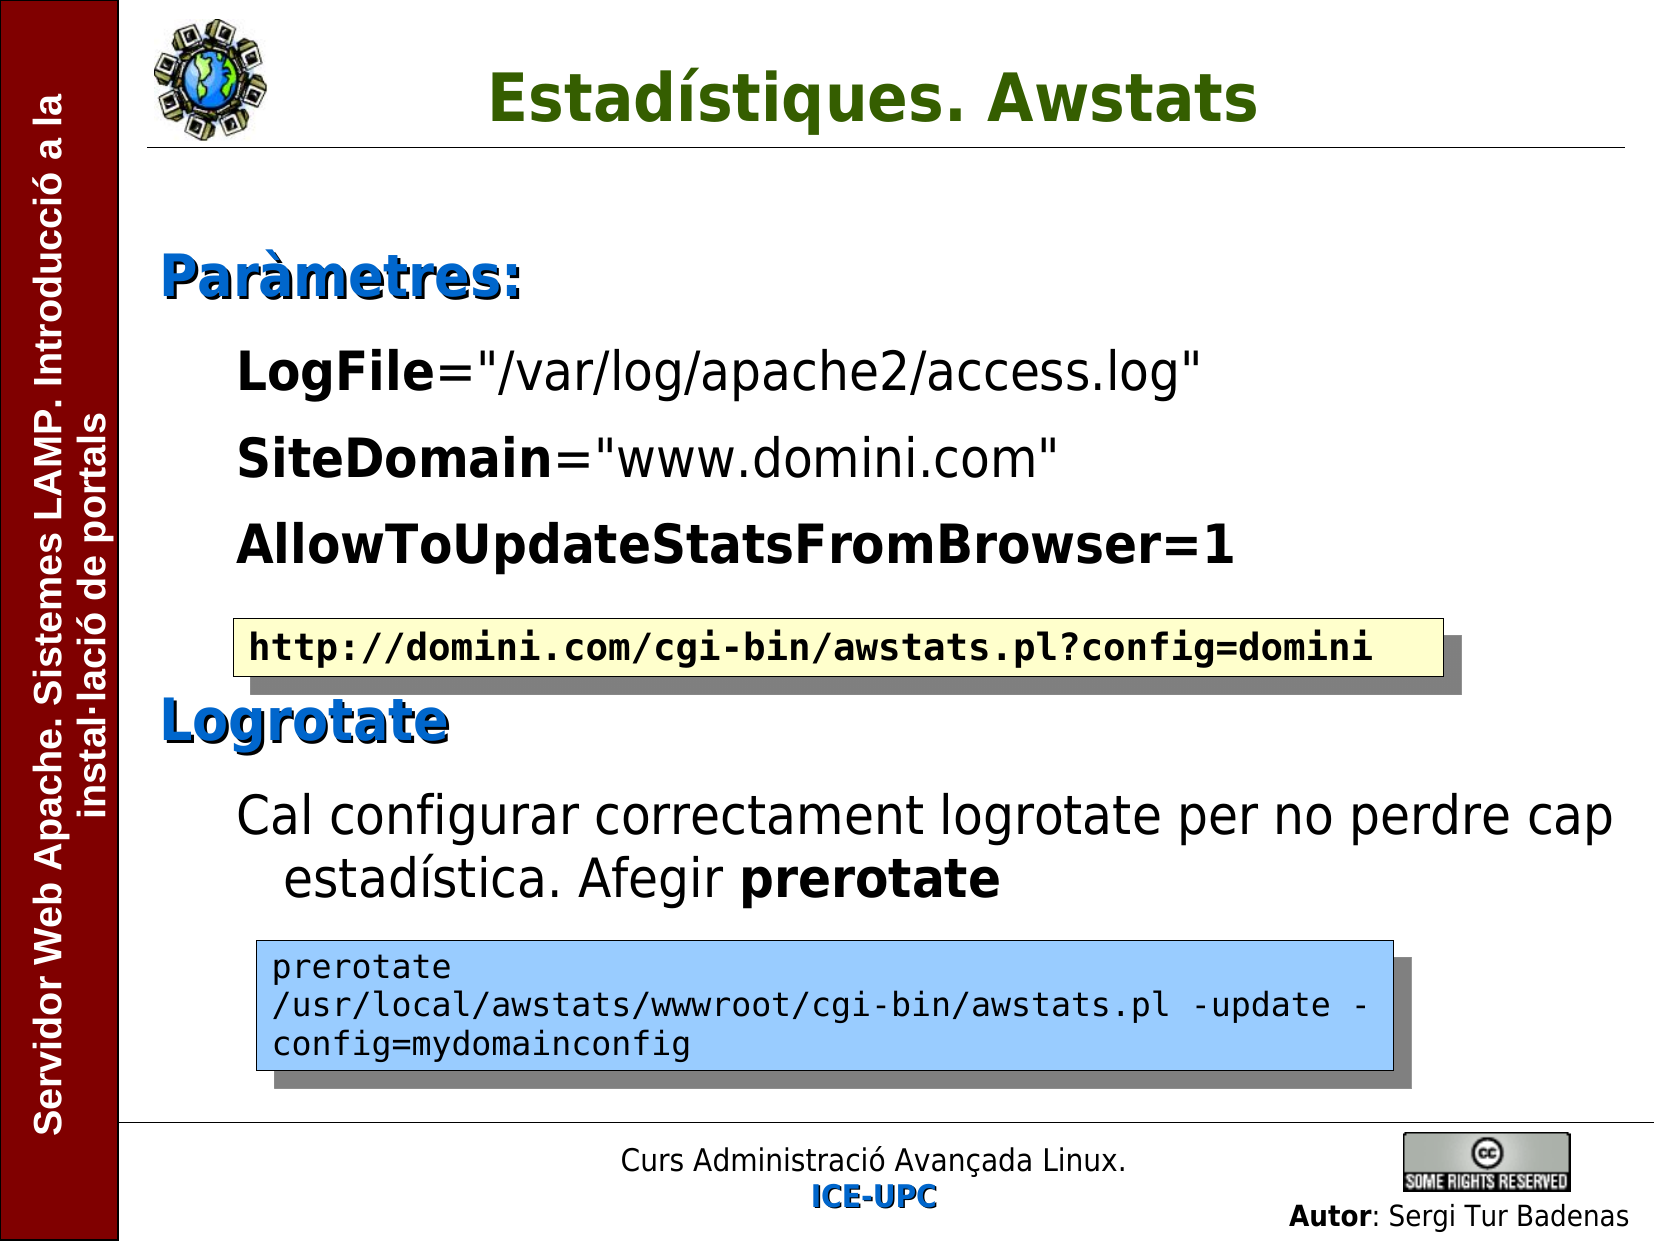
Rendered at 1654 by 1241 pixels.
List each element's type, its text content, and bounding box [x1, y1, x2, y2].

text_box prerotate /usr/local/awstats/wwwroot/cgi-bin/awstats.pl -update -config=mydomainconfig [256, 940, 1394, 1071]
text_box http://domini.com/cgi-bin/awstats.pl?config=domini [233, 618, 1444, 677]
list Paràmetres: LogFile="/var/log/apache2/access.log" SiteDomain="www.domini.com" AllowToUpdateStatsFromBrowser=1 Logrotate Cal configurar correctament logrotate per no perdre cap estadística. Afegir prerotate [141, 242, 1630, 1078]
picture [154, 19, 268, 56]
picture [1403, 1132, 1571, 1192]
title Estadístiques. Awstats [129, 56, 1619, 141]
